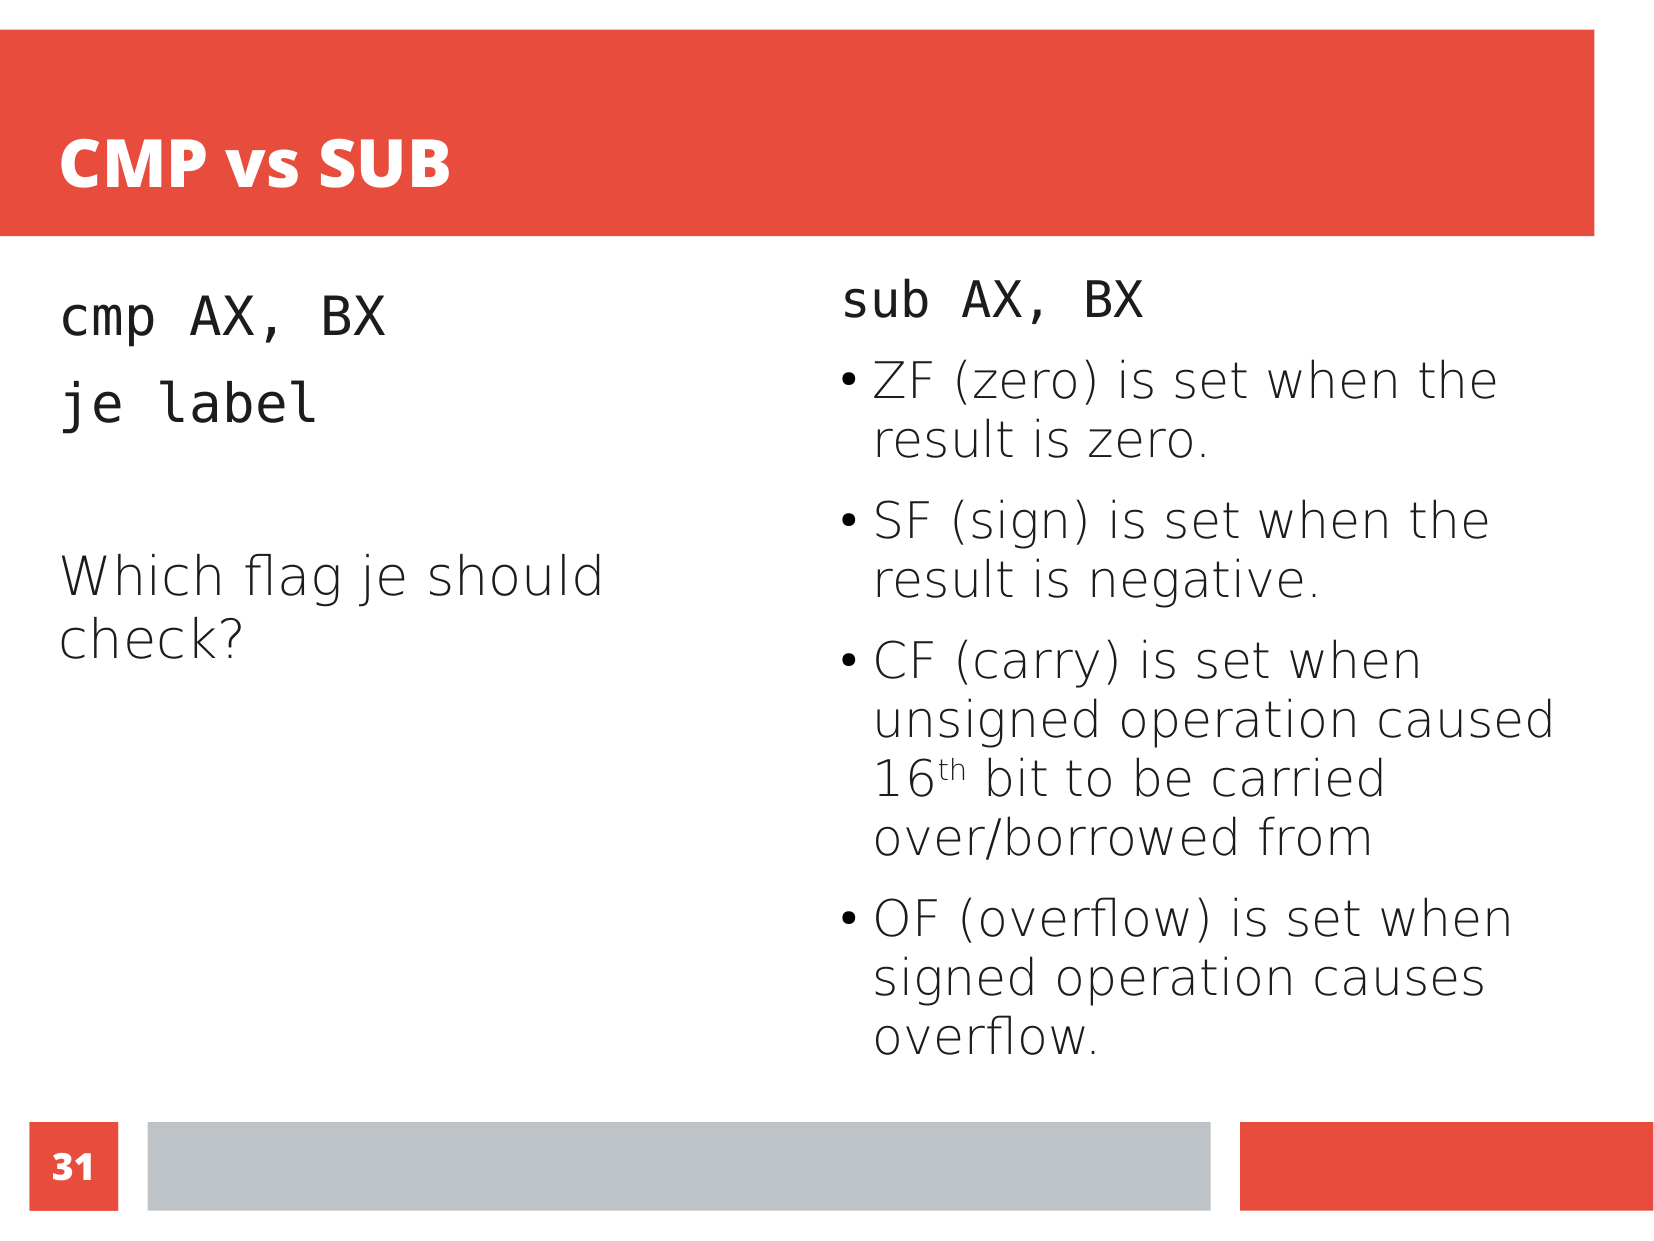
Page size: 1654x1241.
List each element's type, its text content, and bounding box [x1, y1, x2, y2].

list sub AX, BX ZF (zero) is set when the result is zero. SF (sign) is set when the result is negative. CF (carry) is set when unsigned operation caused 16th bit to be carried over/borrowed from OF (overflow) is set when signed operation causes overflow. [840, 270, 1561, 1068]
list cmp AX, BX je label Which flag je should check? [59, 285, 691, 1093]
title CMP vs SUB [59, 59, 1595, 207]
